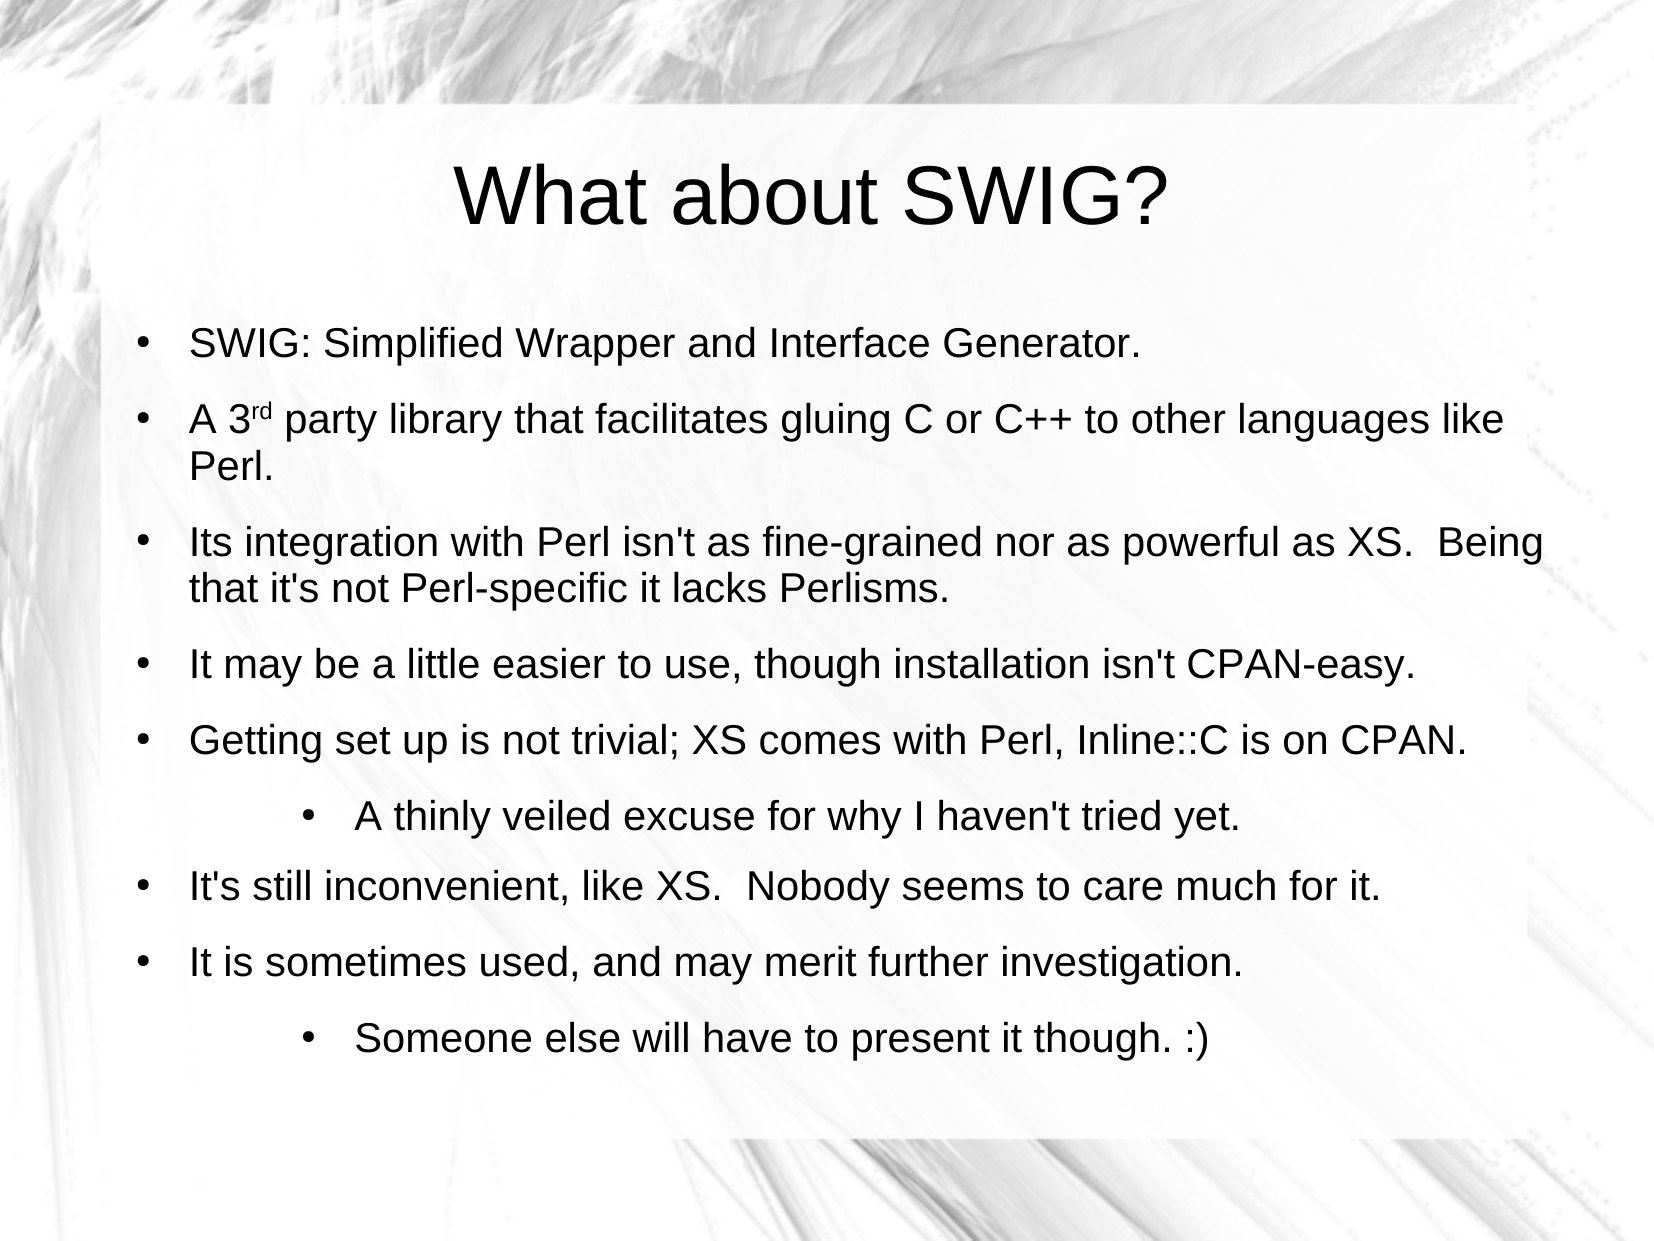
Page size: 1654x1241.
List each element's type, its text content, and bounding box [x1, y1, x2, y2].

picture [0, 0, 1654, 1241]
list SWIG: Simplified Wrapper and Interface Generator. A 3rd party library that facilitates gluing C or C++ to other languages like Perl. Its integration with Perl isn't as fine-grained nor as powerful as XS. Being that it's not Perl-specific it lacks Perlisms. It may be a little easier to use, though installation isn't CPAN-easy. Getting set up is not trivial; XS comes with Perl, Inline::C is on CPAN. A thinly veiled excuse for why I haven't tried yet. It's still inconvenient, like XS. Nobody seems to care much for it. It is sometimes used, and may merit further investigation. Someone else will have to present it though. :) [118, 319, 1571, 1139]
title What about SWIG? [118, 112, 1506, 281]
